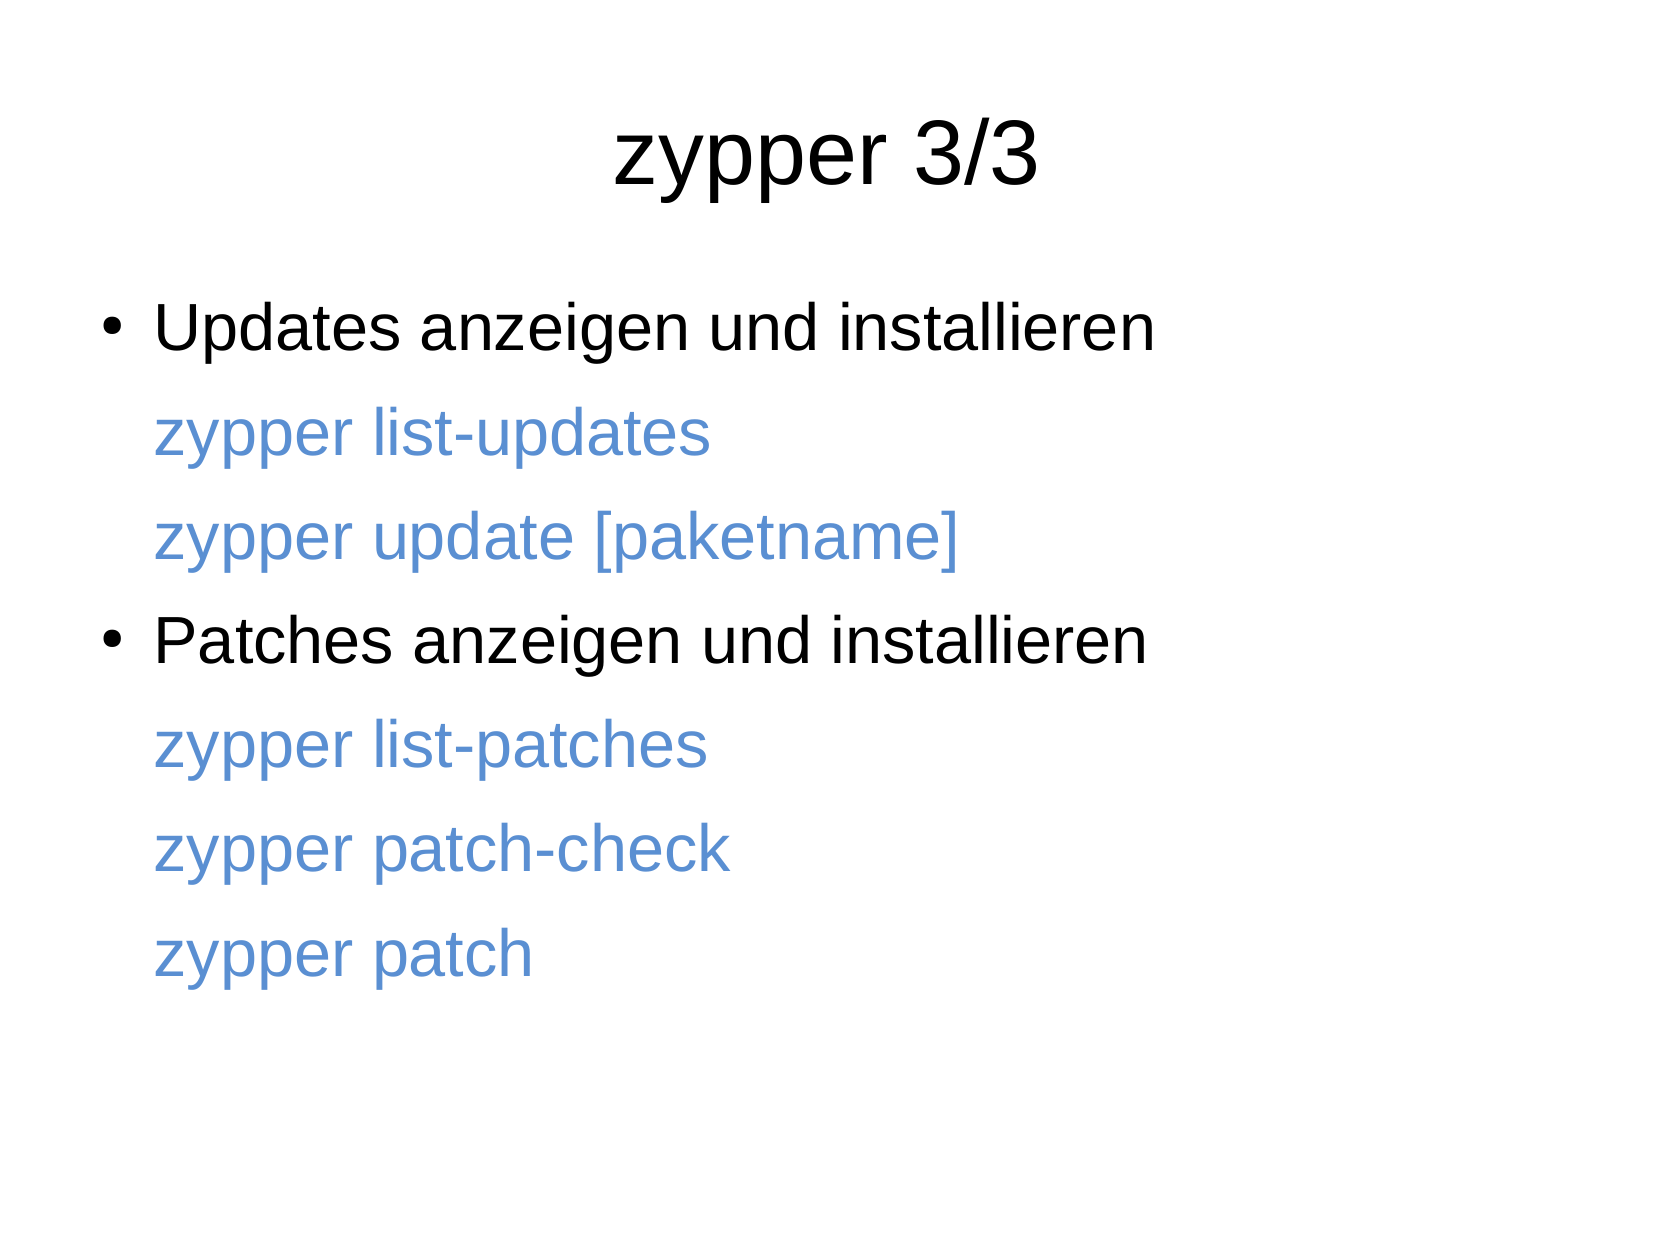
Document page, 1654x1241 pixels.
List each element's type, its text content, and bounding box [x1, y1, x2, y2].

list Updates anzeigen und installieren zypper list-updates zypper update [paketname] Patches anzeigen und installieren zypper list-patches zypper patch-check zypper patch [82, 290, 1571, 1010]
title zypper 3/3 [82, 49, 1571, 257]
